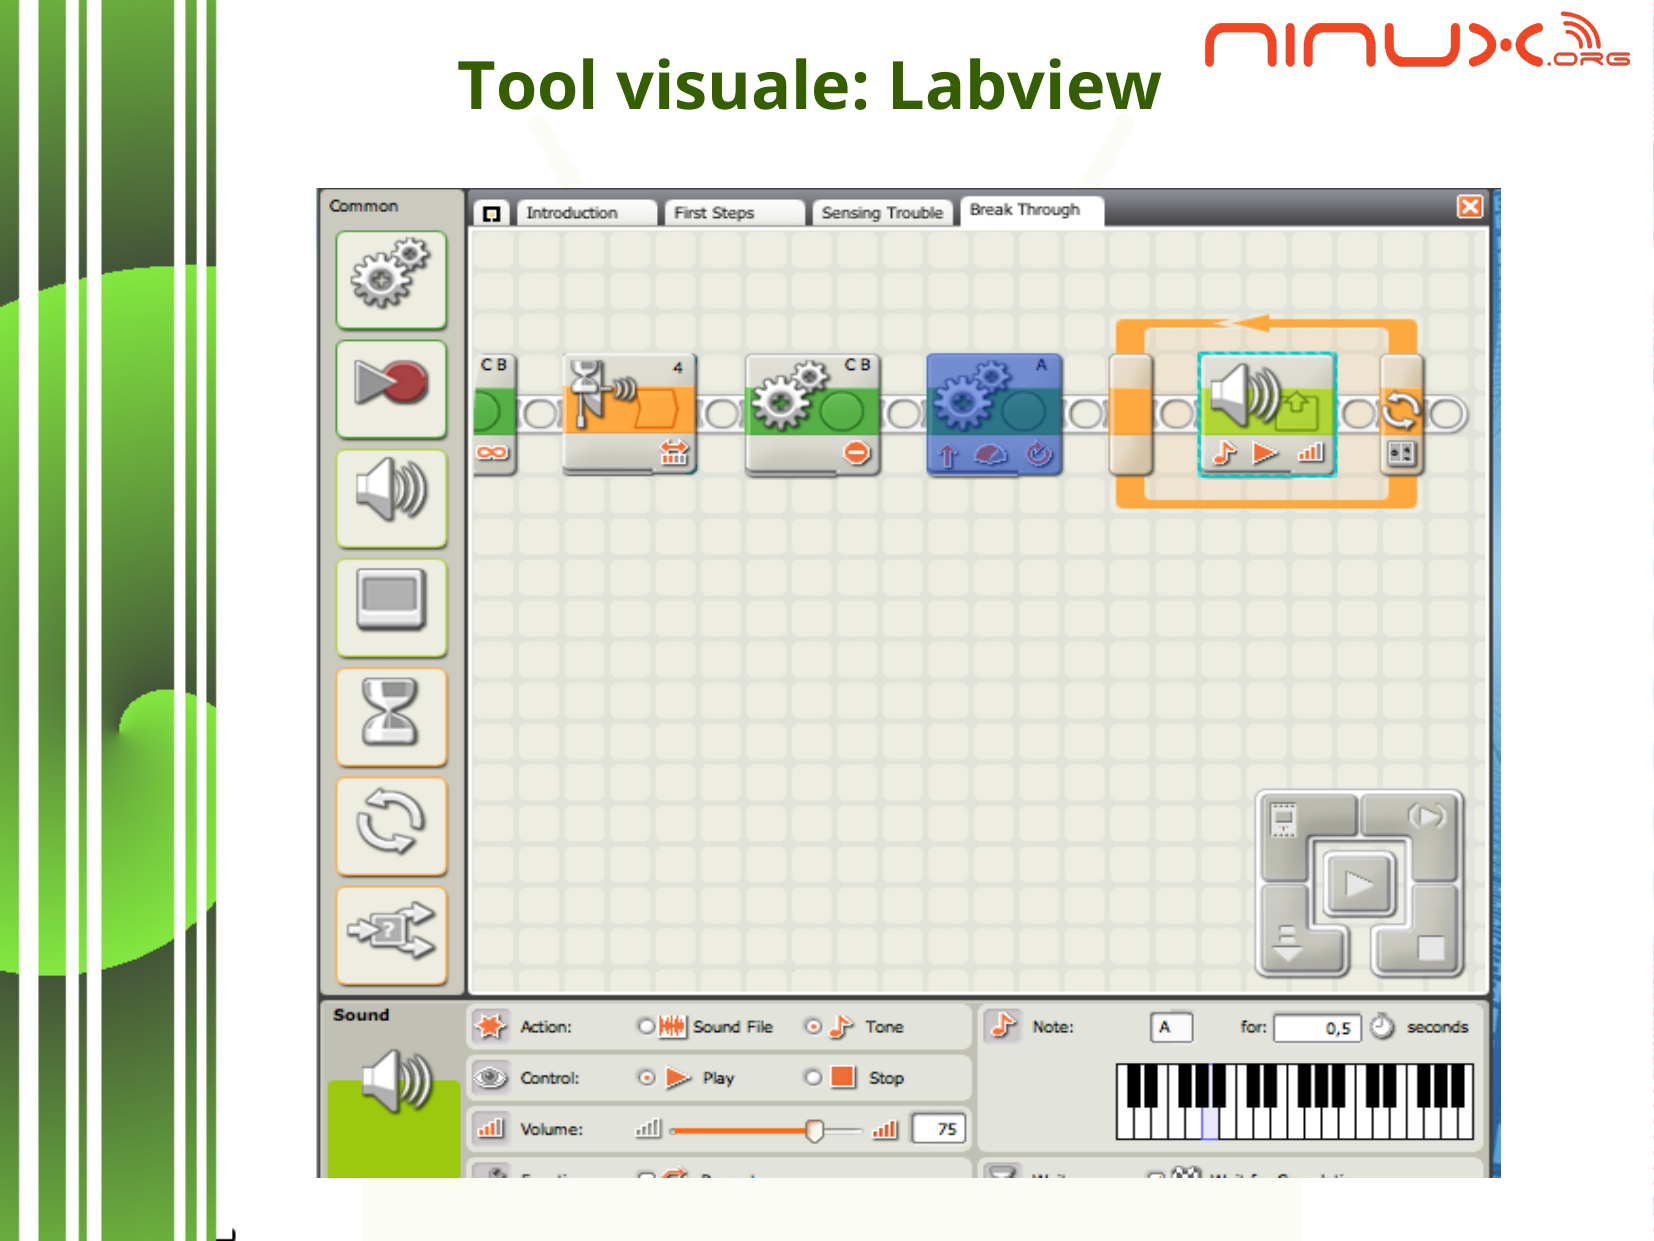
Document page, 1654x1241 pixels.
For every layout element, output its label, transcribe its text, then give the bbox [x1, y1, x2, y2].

picture [0, 0, 1654, 1241]
title Tool visuale: Labview [82, 44, 1571, 123]
